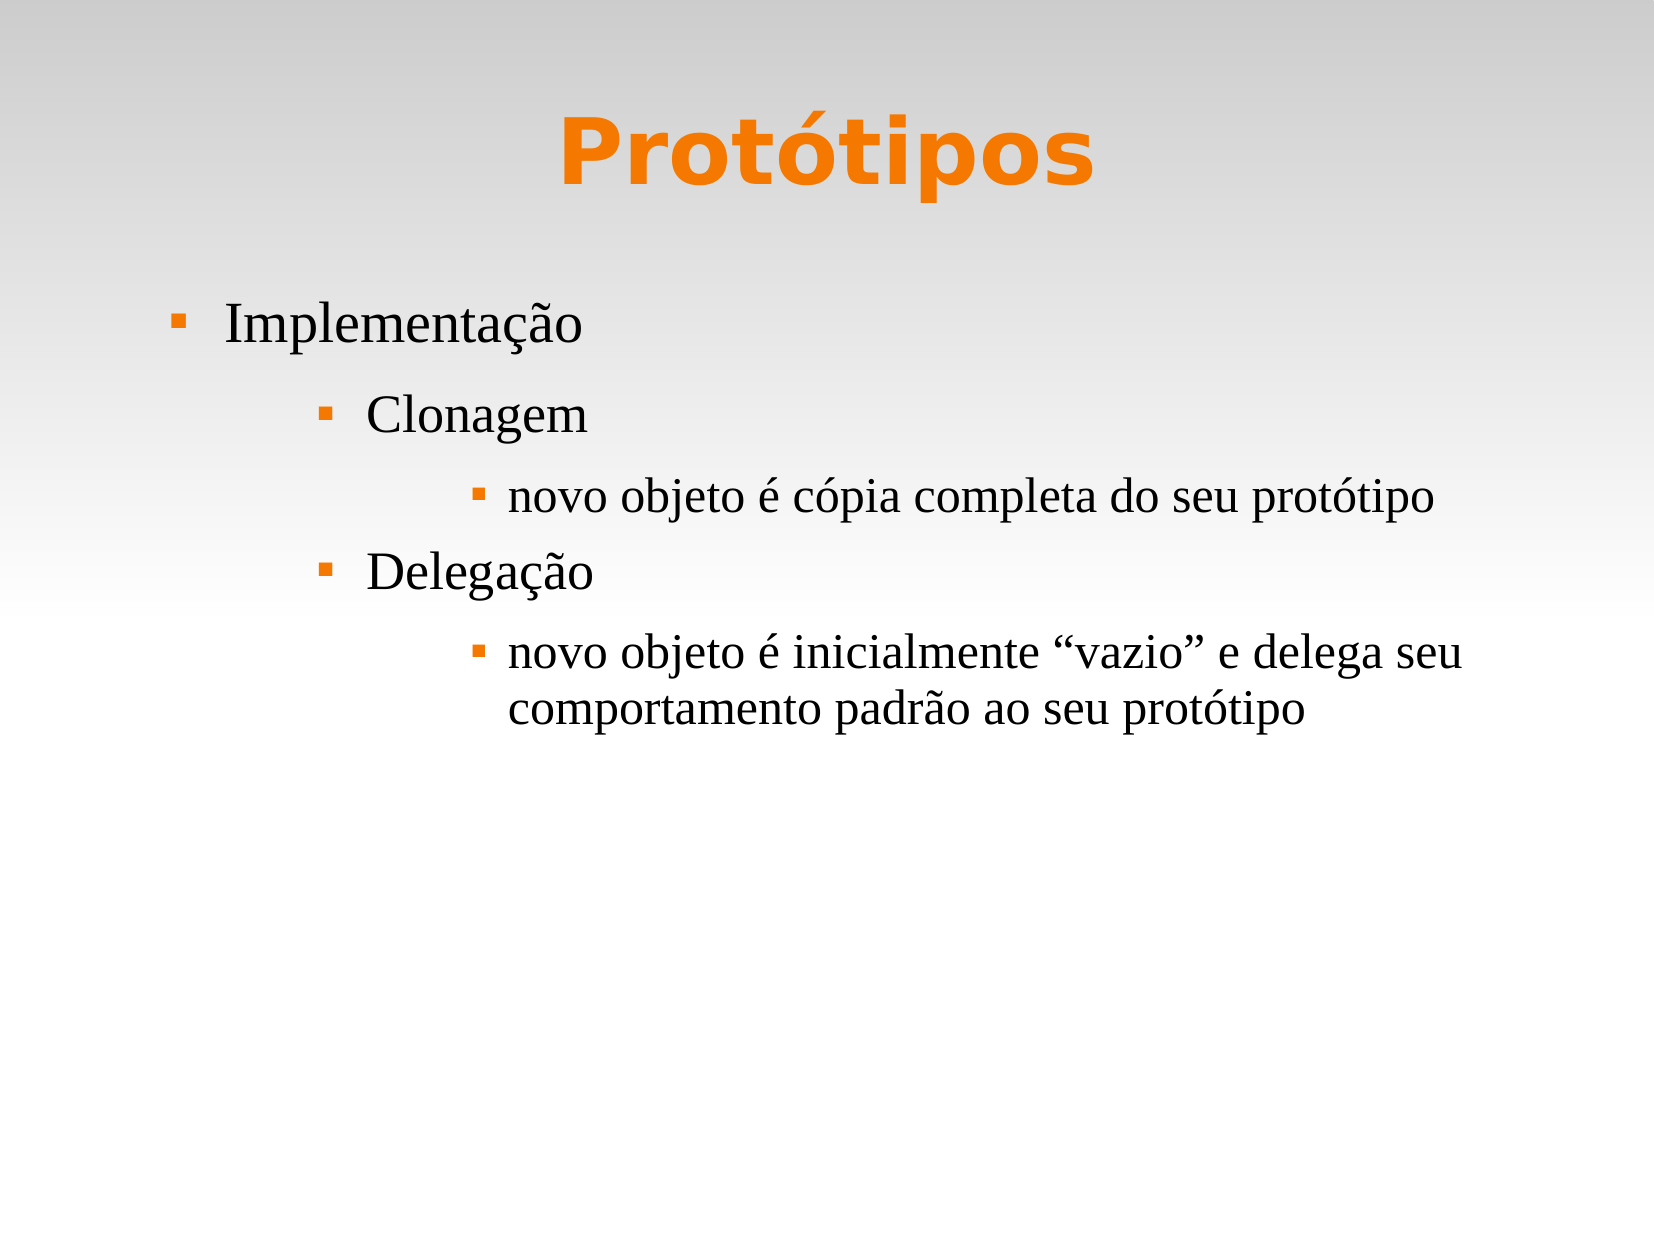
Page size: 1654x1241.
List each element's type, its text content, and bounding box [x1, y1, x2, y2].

title Protótipos [82, 49, 1571, 257]
list Implementação Clonagem novo objeto é cópia completa do seu protótipo Delegação novo objeto é inicialmente “vazio” e delega seu comportamento padrão ao seu protótipo [82, 290, 1571, 1241]
